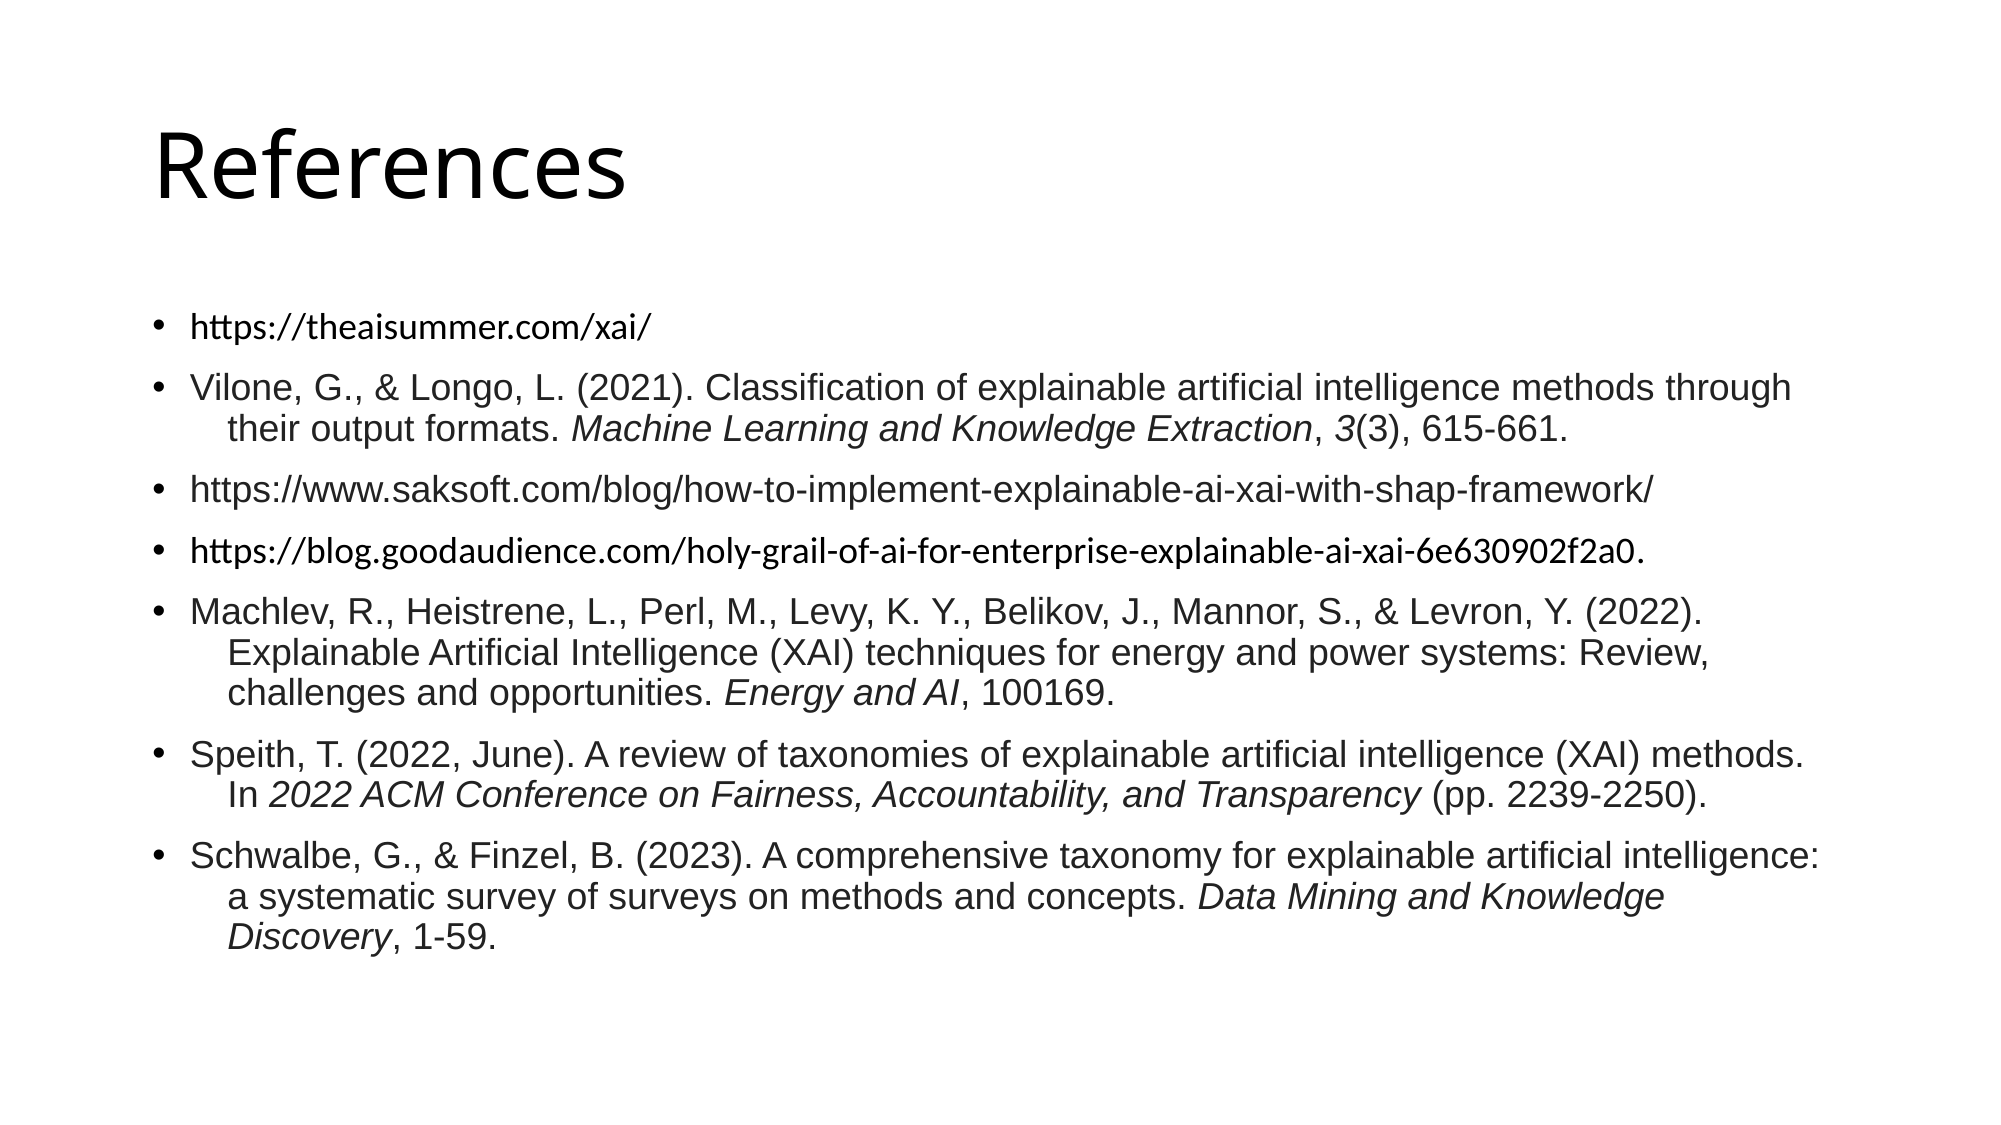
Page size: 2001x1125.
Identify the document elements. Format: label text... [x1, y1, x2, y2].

title References [137, 59, 1863, 278]
list https://theaisummer.com/xai/ Vilone, G., & Longo, L. (2021). Classification of explainable artificial intelligence methods through their output formats. Machine Learning and Knowledge Extraction, 3(3), 615-661. https://www.saksoft.com/blog/how-to-implement-explainable-ai-xai-with-shap-framework/ https://blog.goodaudience.com/holy-grail-of-ai-for-enterprise-explainable-ai-xai-6e630902f2a0. Machlev, R., Heistrene, L., Perl, M., Levy, K. Y., Belikov, J., Mannor, S., & Levron, Y. (2022). Explainable Artificial Intelligence (XAI) techniques for energy and power systems: Review, challenges and opportunities. Energy and AI, 100169. Speith, T. (2022, June). A review of taxonomies of explainable artificial intelligence (XAI) methods. In 2022 ACM Conference on Fairness, Accountability, and Transparency (pp. 2239-2250). Schwalbe, G., & Finzel, B. (2023). A comprehensive taxonomy for explainable artificial intelligence: a systematic survey of surveys on methods and concepts. Data Mining and Knowledge Discovery, 1-59. [137, 299, 1863, 1014]
